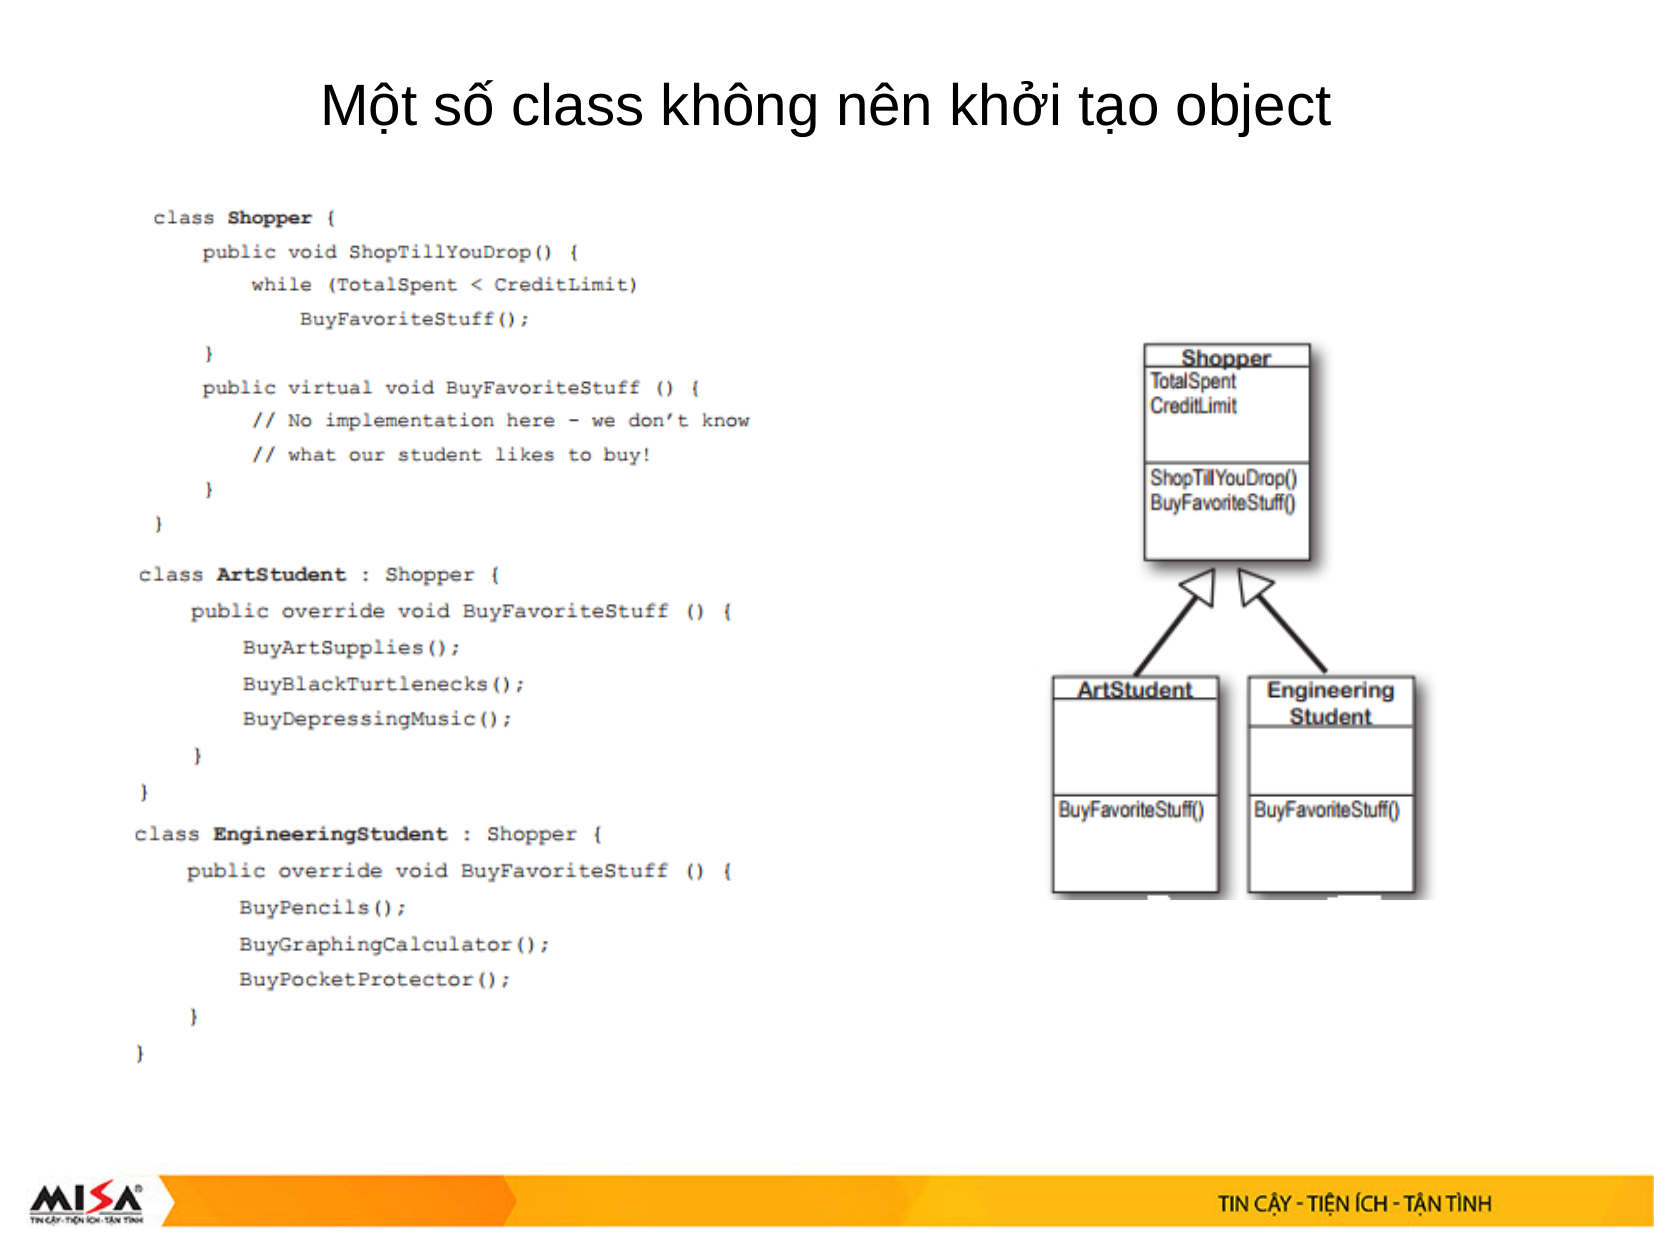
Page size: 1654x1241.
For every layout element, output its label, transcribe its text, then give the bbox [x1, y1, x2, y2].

title Một số class không nên khởi tạo object [82, 30, 1571, 181]
picture [0, 0, 1654, 1241]
